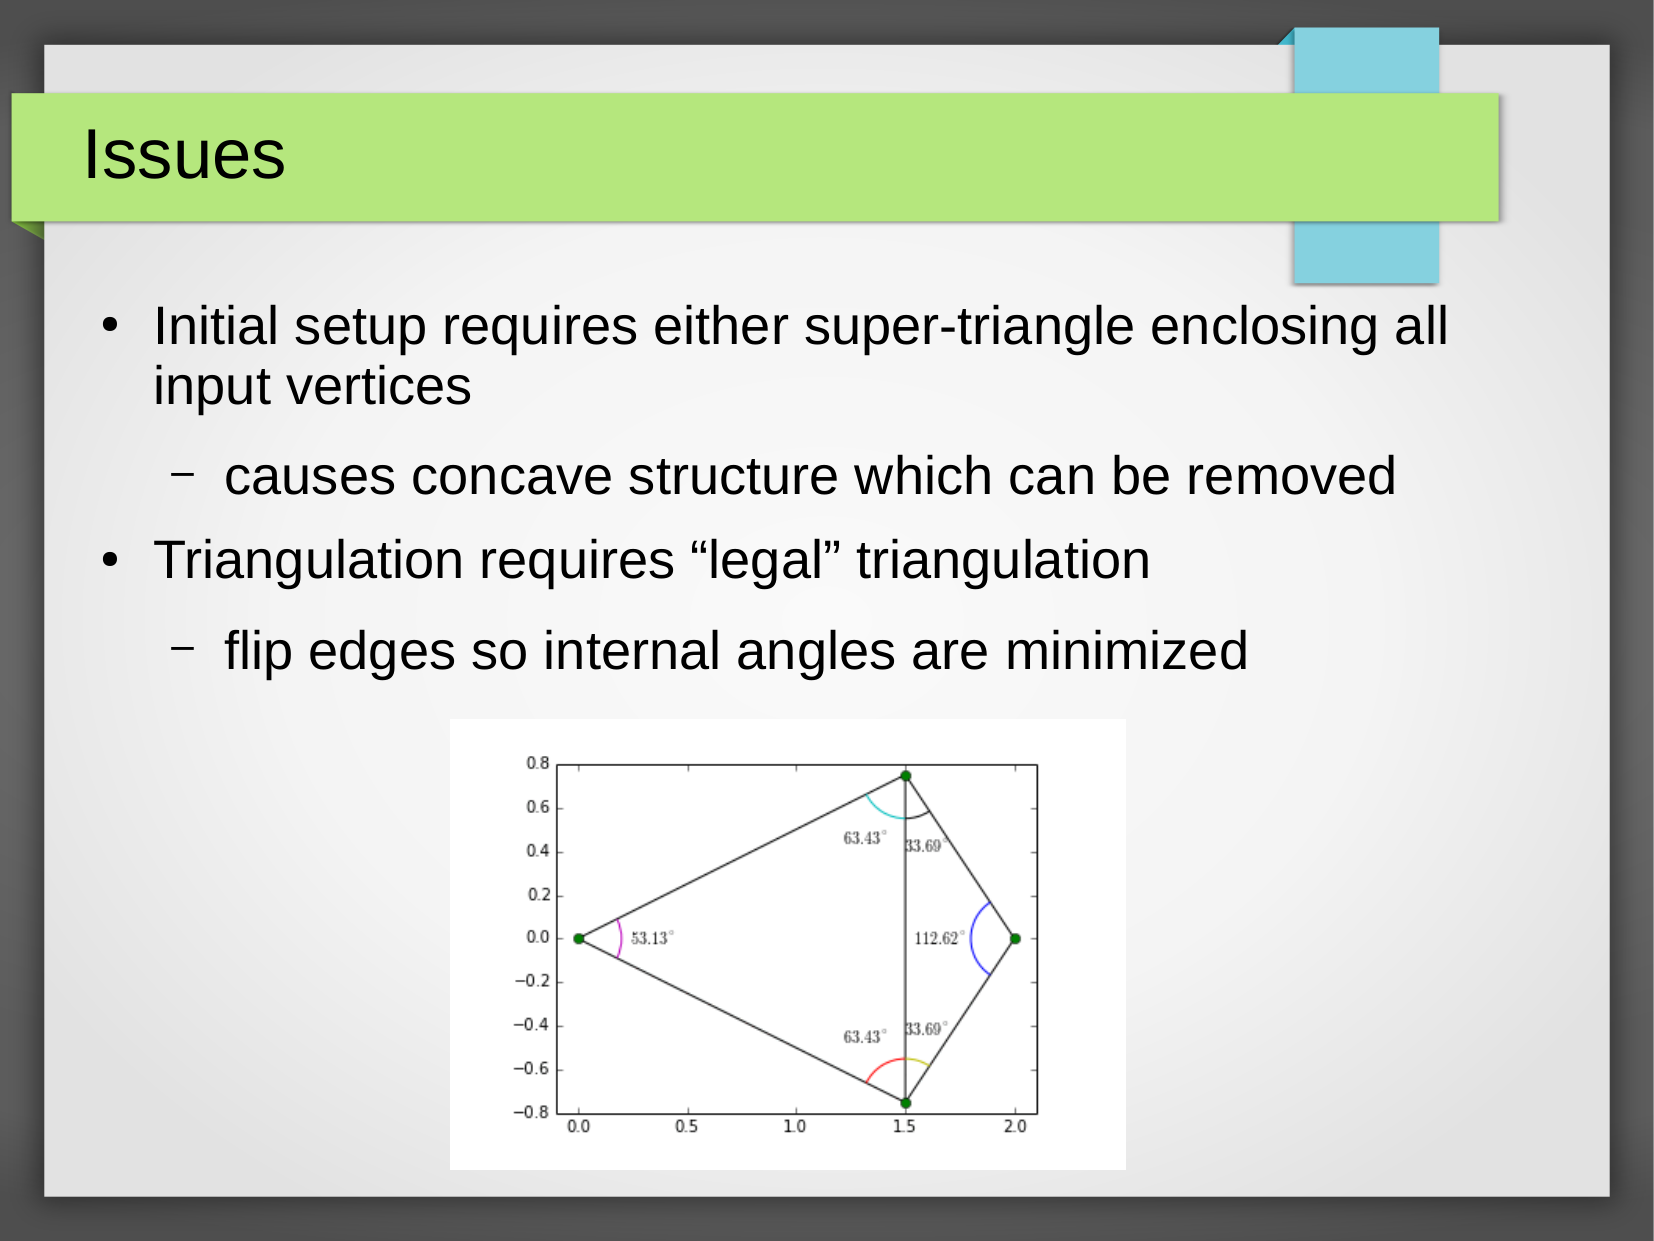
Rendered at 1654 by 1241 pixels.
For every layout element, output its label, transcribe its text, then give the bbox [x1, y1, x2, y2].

list Initial setup requires either super-triangle enclosing all input vertices causes concave structure which can be removed Triangulation requires “legal” triangulation flip edges so internal angles are minimized [82, 295, 1571, 1015]
title Issues [82, 94, 1264, 213]
picture [0, 0, 1654, 1241]
